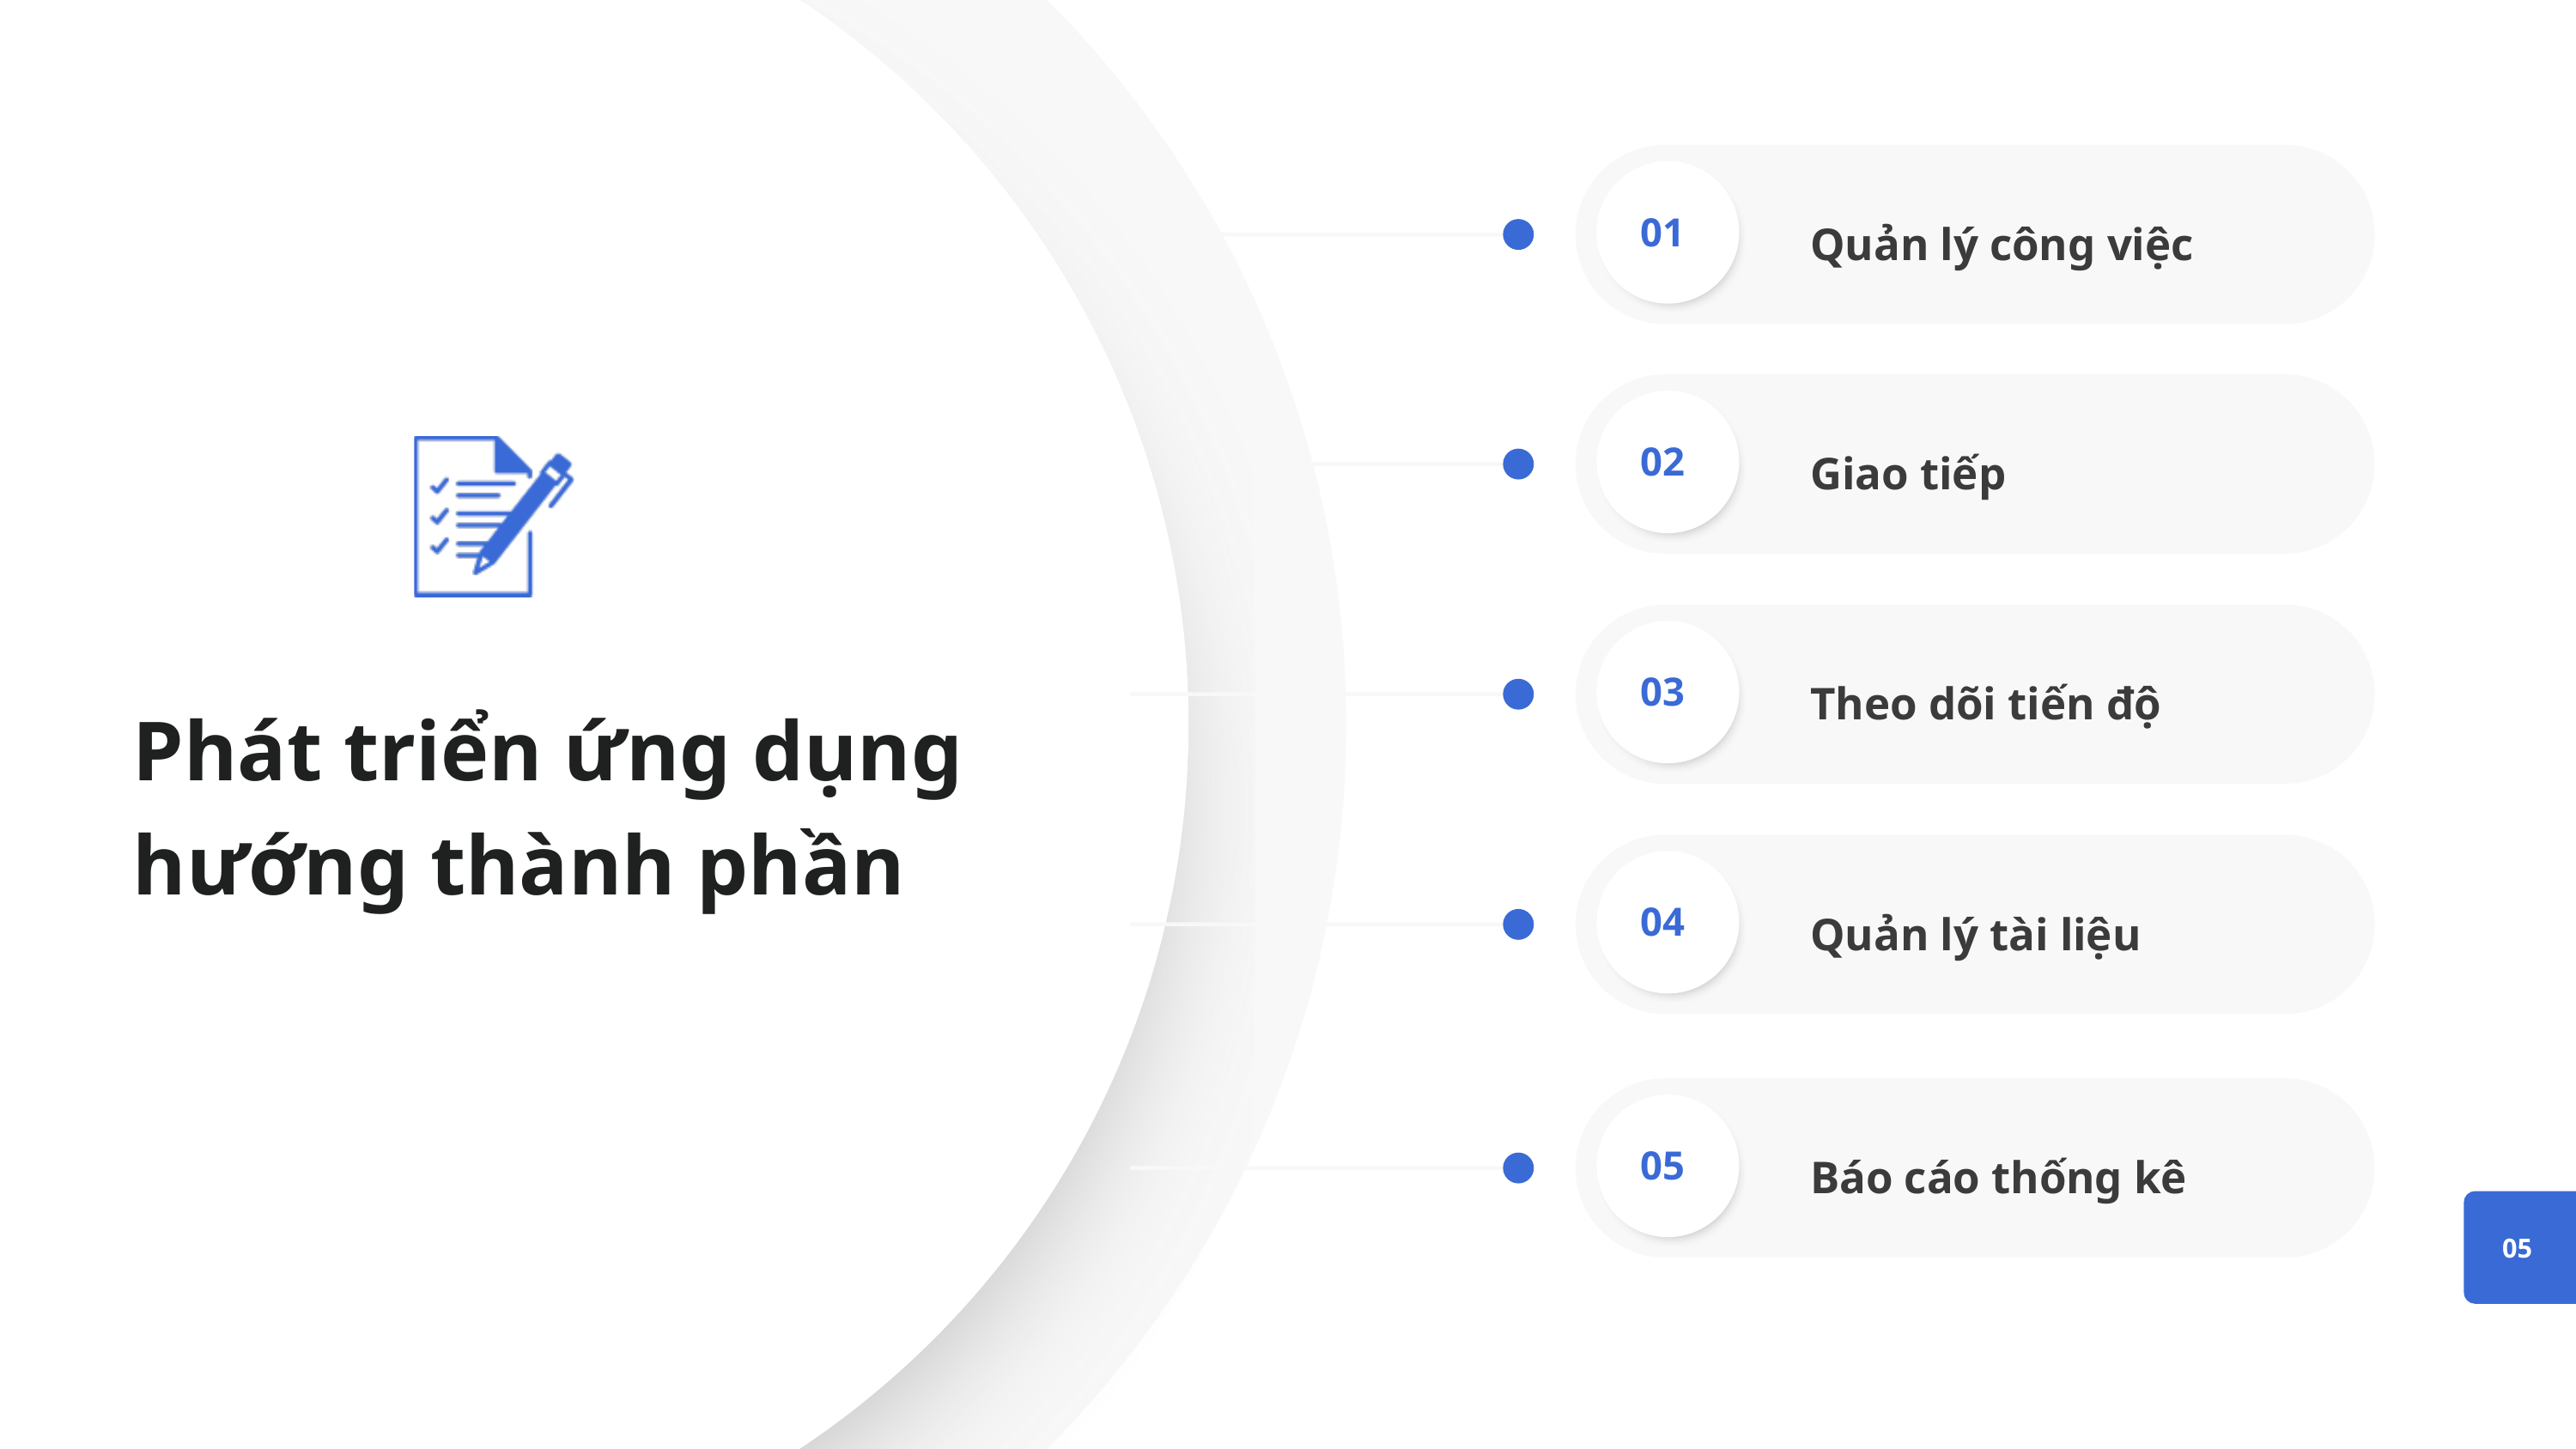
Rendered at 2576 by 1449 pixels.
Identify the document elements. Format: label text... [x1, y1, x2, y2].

text_box 03 [1615, 659, 1721, 716]
text_box Quản lý tài liệu [1810, 897, 2354, 955]
text_box [1503, 1152, 1534, 1184]
text_box Theo dõi tiến độ [1810, 667, 2354, 725]
text_box [1503, 448, 1534, 480]
text_box [1575, 118, 2375, 324]
text_box [0, 0, 1346, 1449]
text_box 02 [1615, 428, 1721, 486]
text_box Giao tiếp [1810, 437, 2354, 495]
text_box 04 [1615, 889, 1721, 946]
text_box Quản lý công việc [1810, 208, 2354, 265]
text_box [1503, 678, 1534, 710]
text_box 01 [1615, 199, 1721, 256]
text_box [1575, 578, 2375, 785]
text_box [1503, 908, 1534, 940]
text_box [1575, 348, 2375, 554]
text_box [1575, 808, 2375, 1015]
text_box [1575, 1052, 2375, 1258]
text_box Báo cáo thống kê [1810, 1141, 2354, 1199]
text_box [2464, 1185, 2576, 1304]
text_box 05 [1615, 1132, 1721, 1190]
text_box 05 [2489, 1226, 2553, 1264]
text_box Phát triển ứng dụng hướng thành phần [132, 682, 1017, 907]
text_box [1503, 219, 1534, 251]
